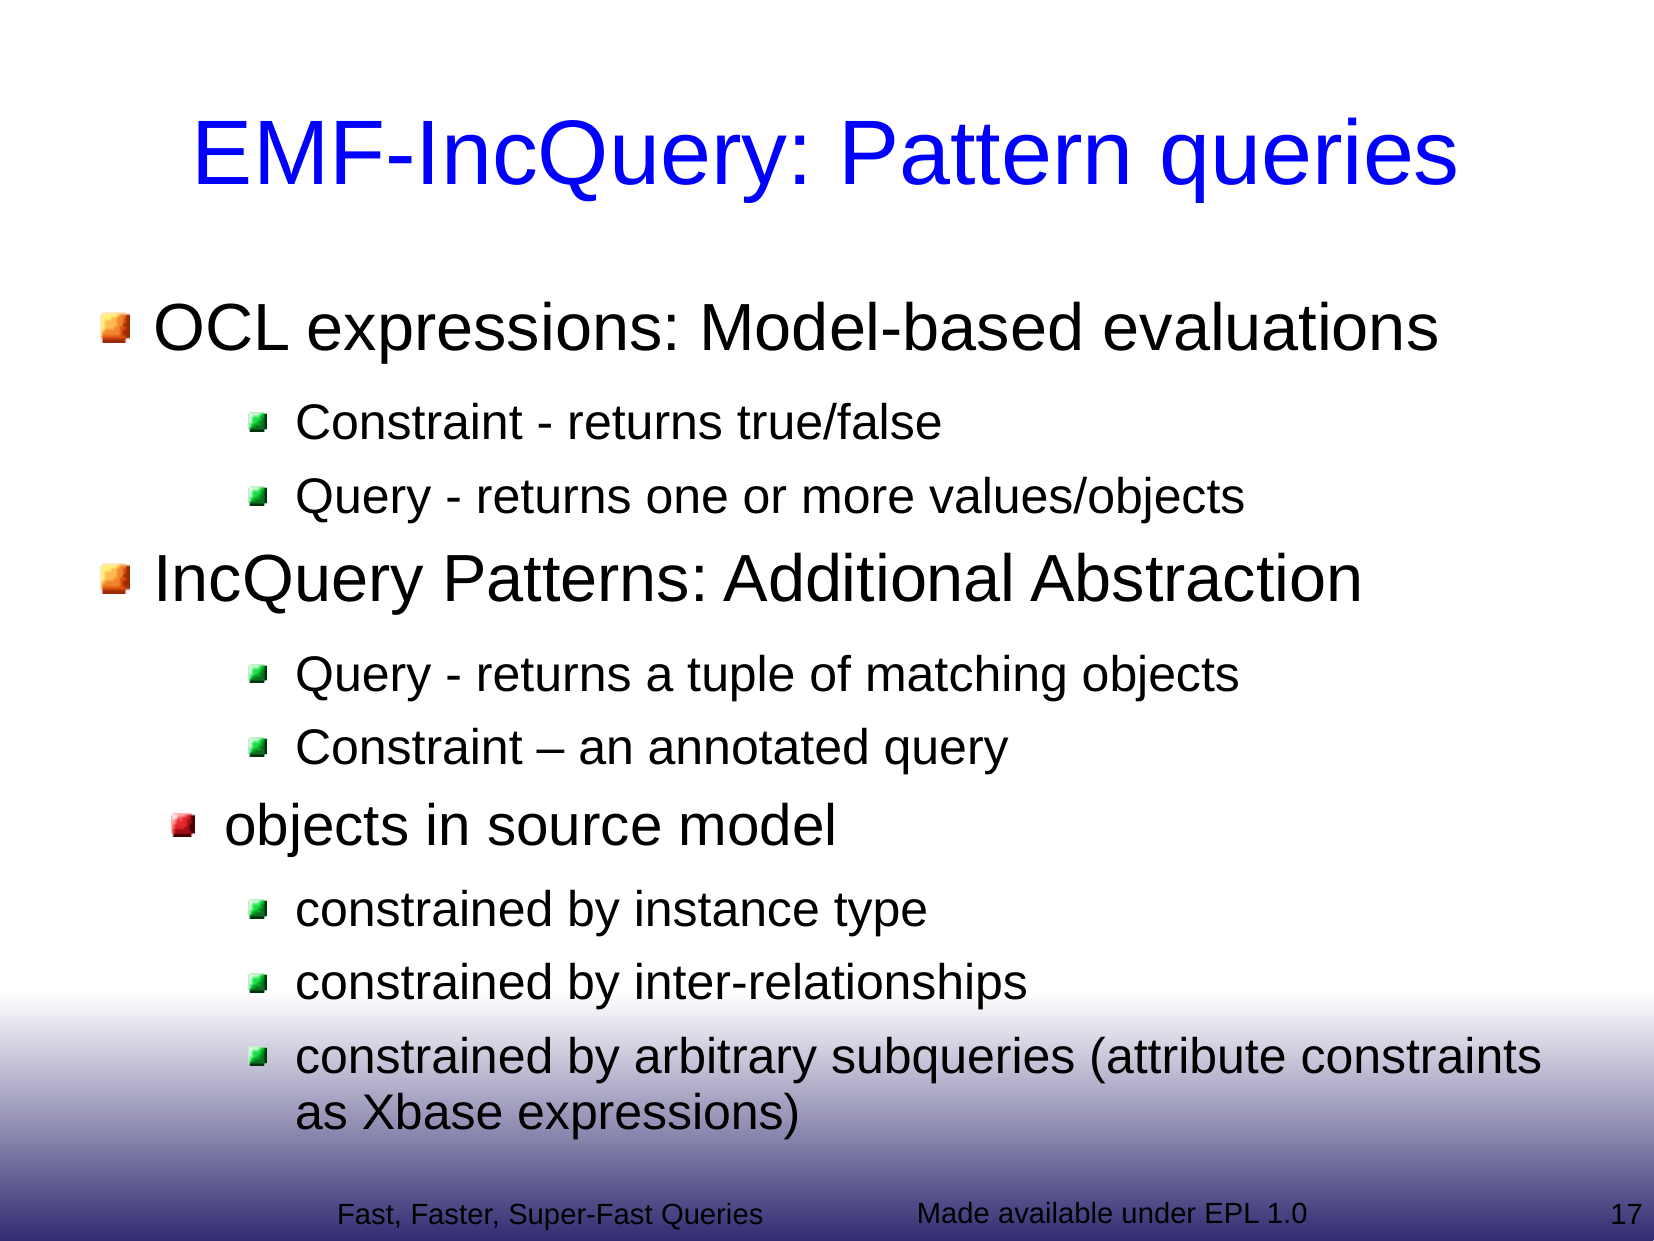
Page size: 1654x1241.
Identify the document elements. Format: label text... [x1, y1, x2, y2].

list OCL expressions: Model-based evaluations Constraint - returns true/false Query - returns one or more values/objects IncQuery Patterns: Additional Abstraction Query - returns a tuple of matching objects Constraint – an annotated query objects in source model constrained by instance type constrained by inter-relationships constrained by arbitrary subqueries (attribute constraints as Xbase expressions) [82, 290, 1571, 1213]
title EMF-IncQuery: Pattern queries [82, 49, 1571, 257]
